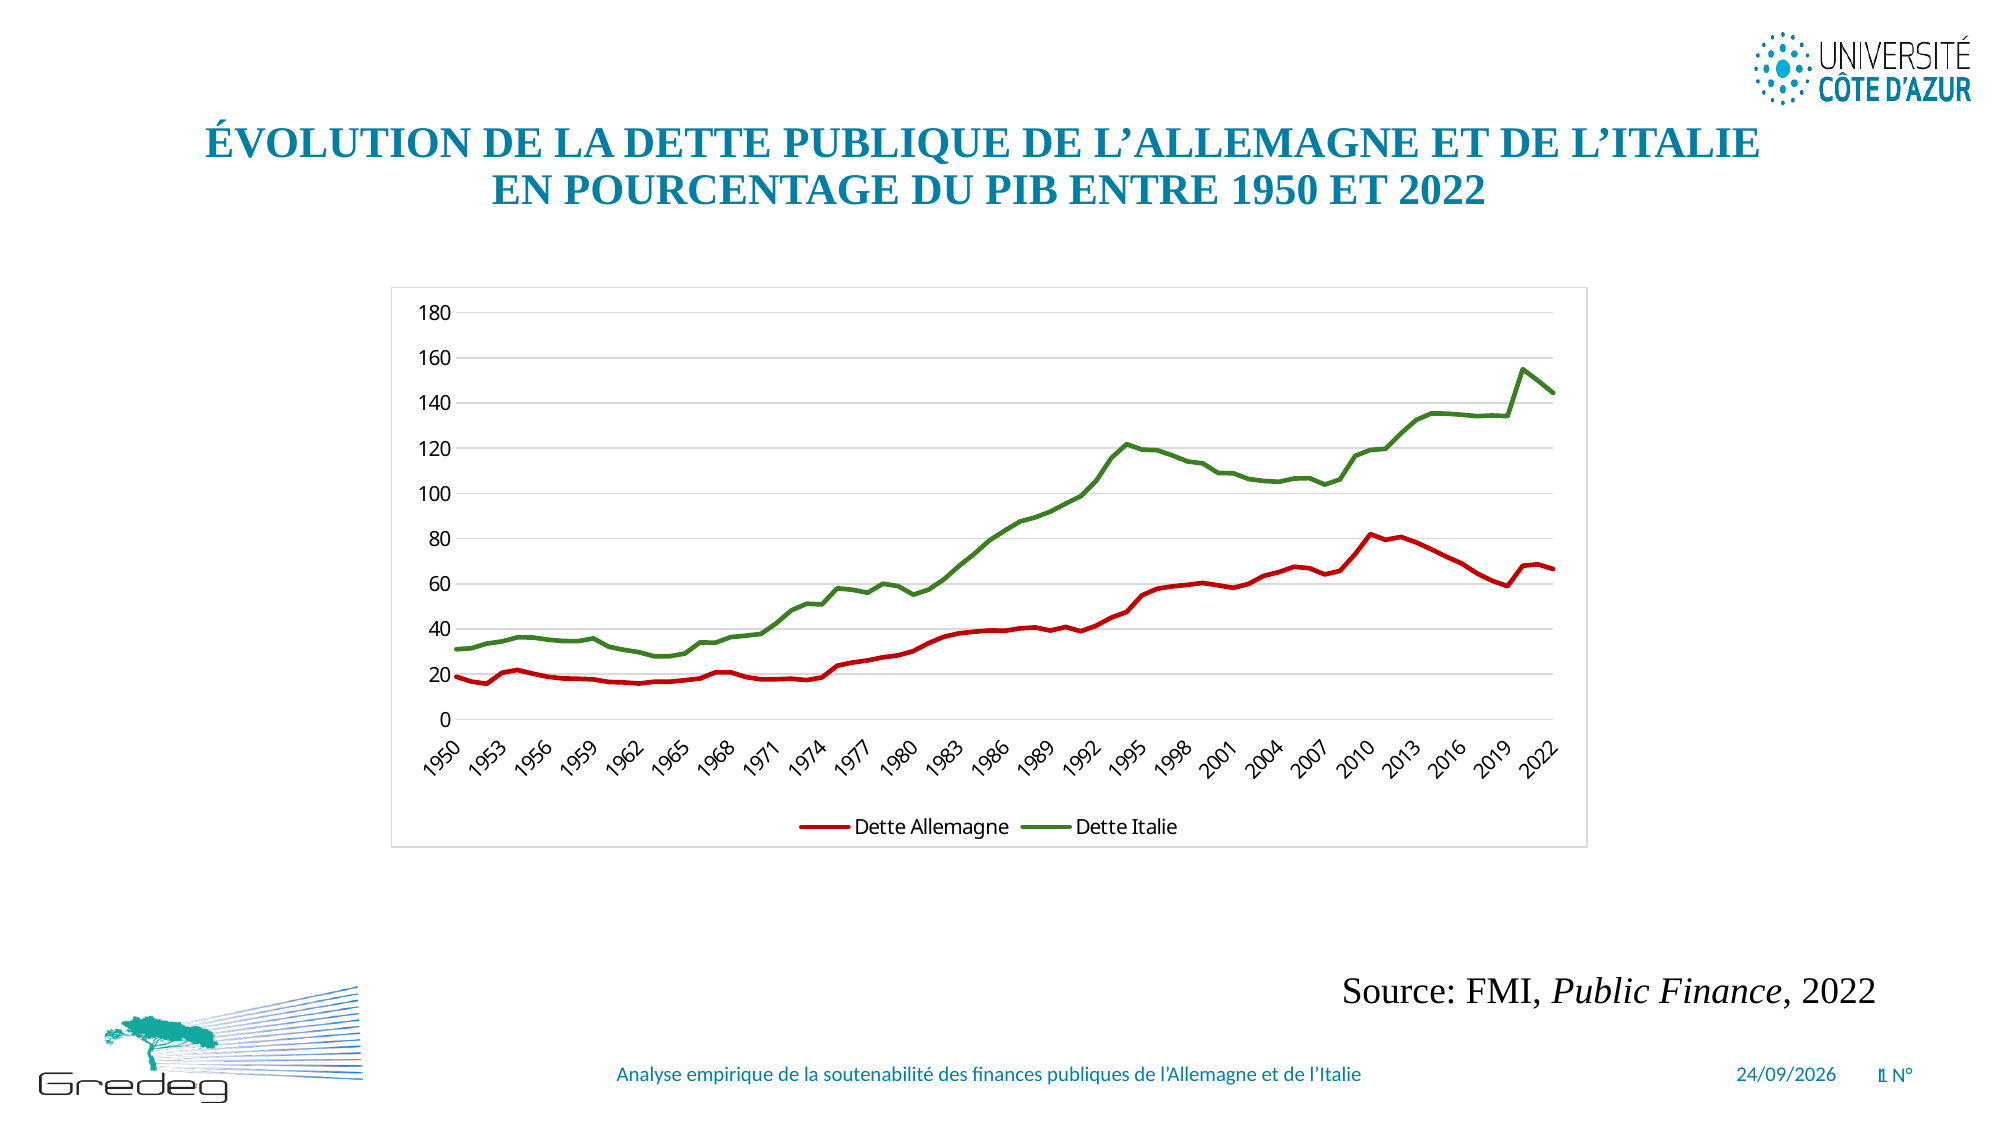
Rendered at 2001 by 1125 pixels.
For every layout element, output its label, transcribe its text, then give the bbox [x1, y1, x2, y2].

text_box 14/02/2025 [1721, 1042, 1876, 1103]
text_box Analyse empirique de la soutenabilité des finances publiques de l’Allemagne et de l’Italie [477, 1042, 1502, 1103]
chart [390, 286, 1588, 848]
text_box Source: FMI, Public Finance, 2022 [1326, 959, 2000, 1020]
text_box 1 [1862, 1043, 1952, 1104]
title ÉVOLUTION DE LA DETTE PUBLIQUE DE L’ALLEMAGNE ET DE L’ITALIE EN POURCENTAGE DU PIB ENTRE 1950 ET 2022 [130, 87, 1849, 246]
